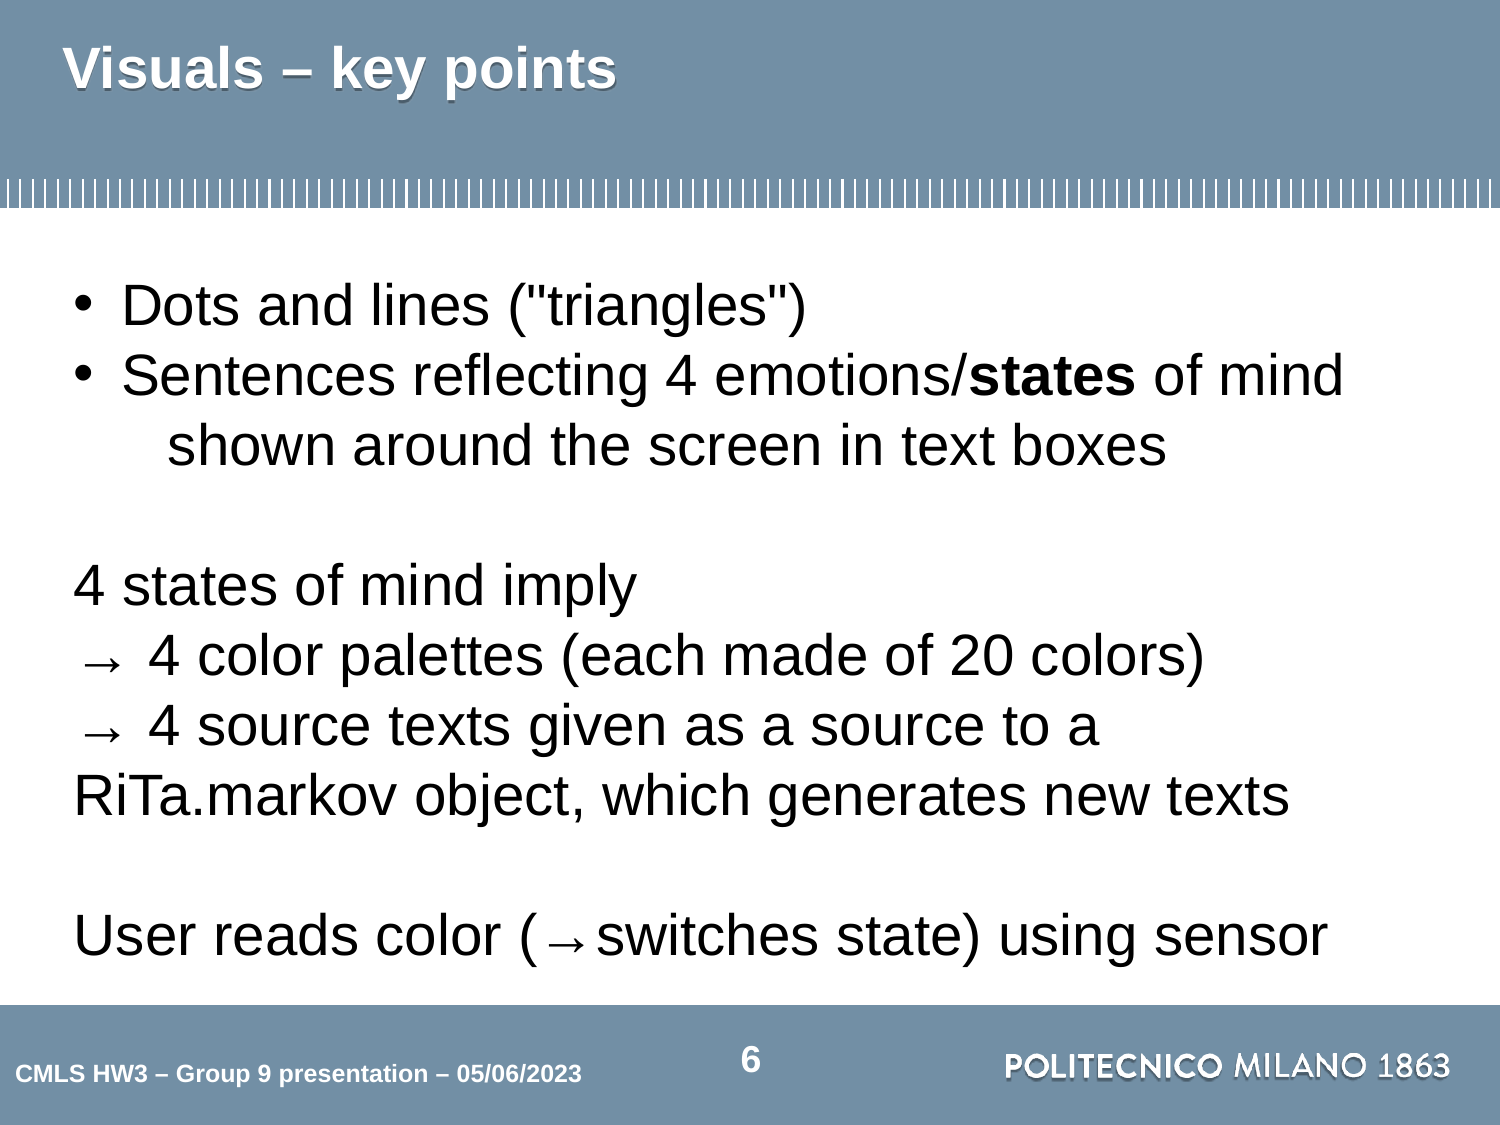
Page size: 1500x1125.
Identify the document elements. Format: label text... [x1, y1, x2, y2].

text_box Dots and lines ("triangles") Sentences reflecting 4 emotions/states of mind shown around the screen in text boxes 4 states of mind imply → 4 color palettes (each made of 20 colors) → 4 source texts given as a source to a RiTa.markov object, which generates new texts User reads color (→switches state) using sensor [59, 259, 1456, 1028]
text_box 6 [576, 1028, 927, 1088]
text_box CMLS HW3 – Group 9 presentation – 05/06/2023 [0, 1049, 610, 1125]
title Visuals – key points [47, 22, 1455, 161]
